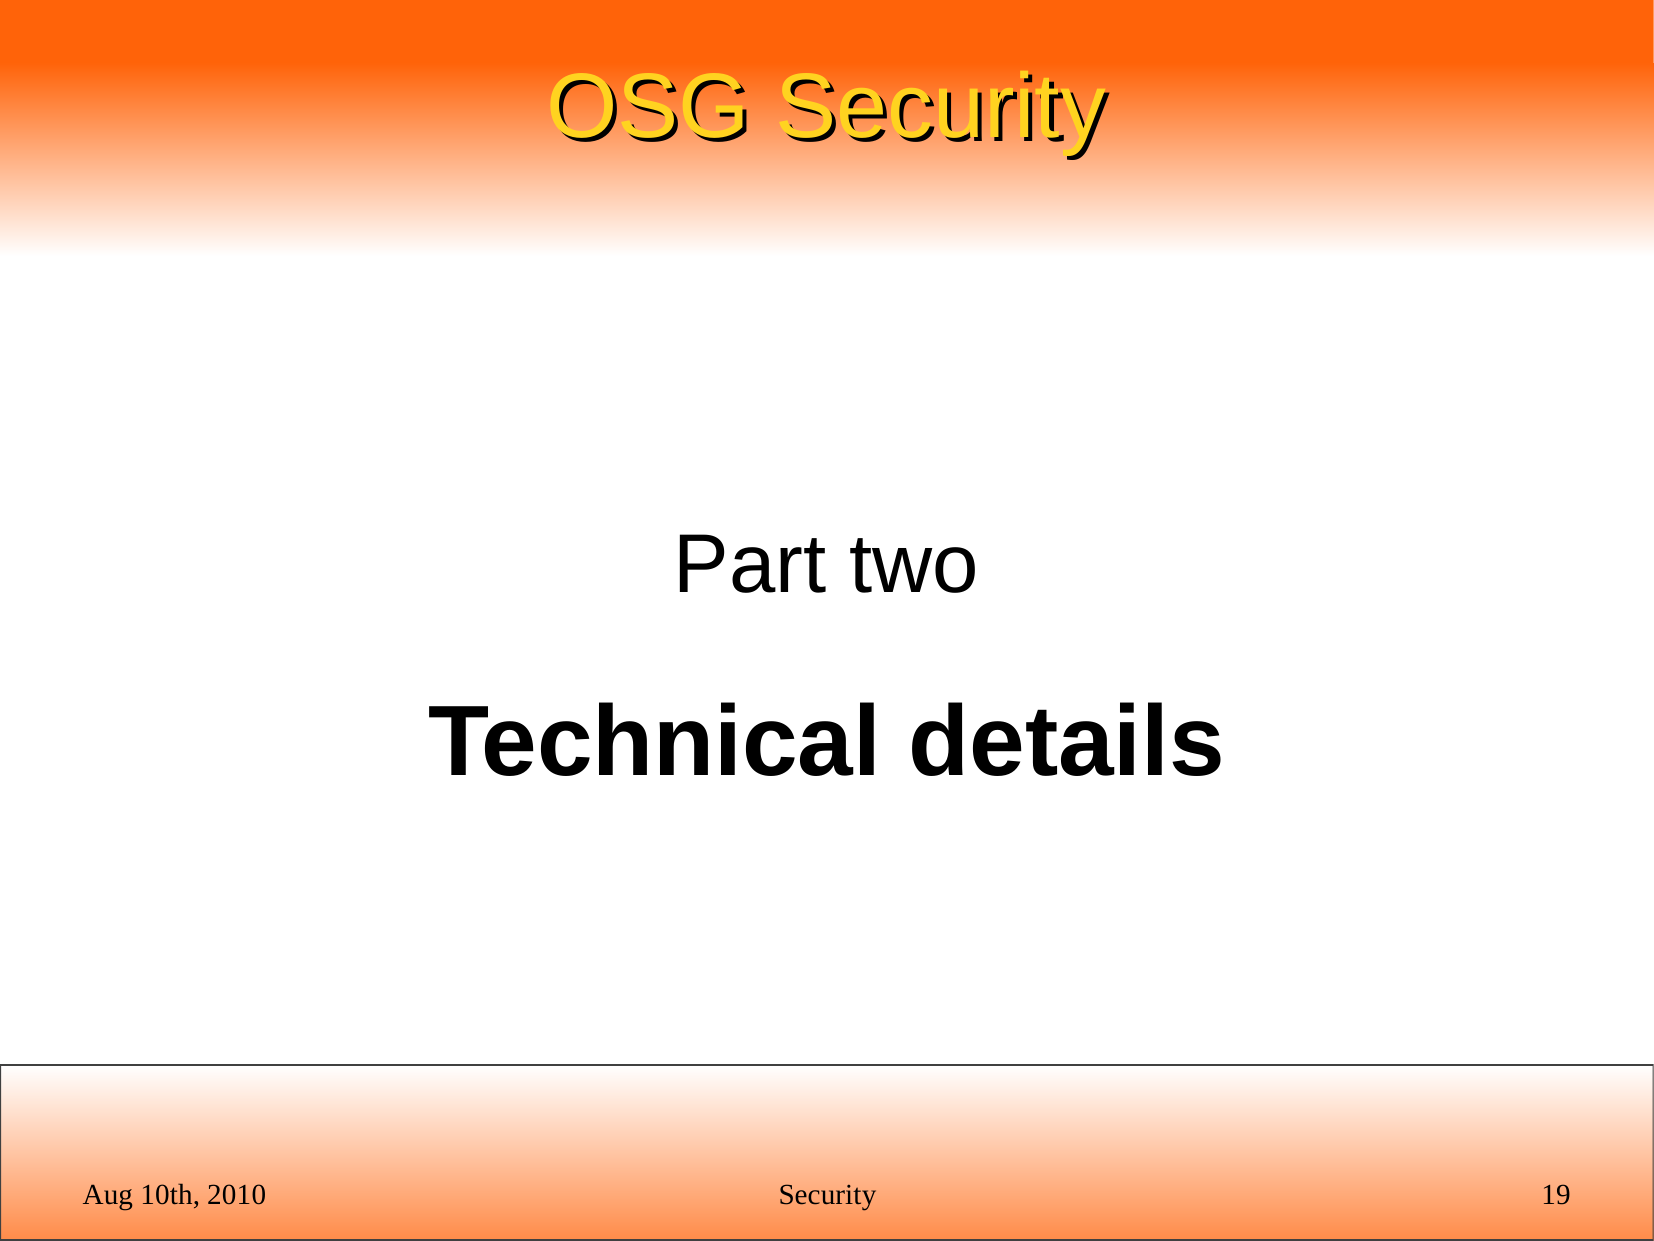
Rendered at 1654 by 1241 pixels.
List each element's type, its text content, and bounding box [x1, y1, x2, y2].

title OSG Security [82, 2, 1571, 210]
subtitle Part two Technical details [82, 254, 1571, 1059]
